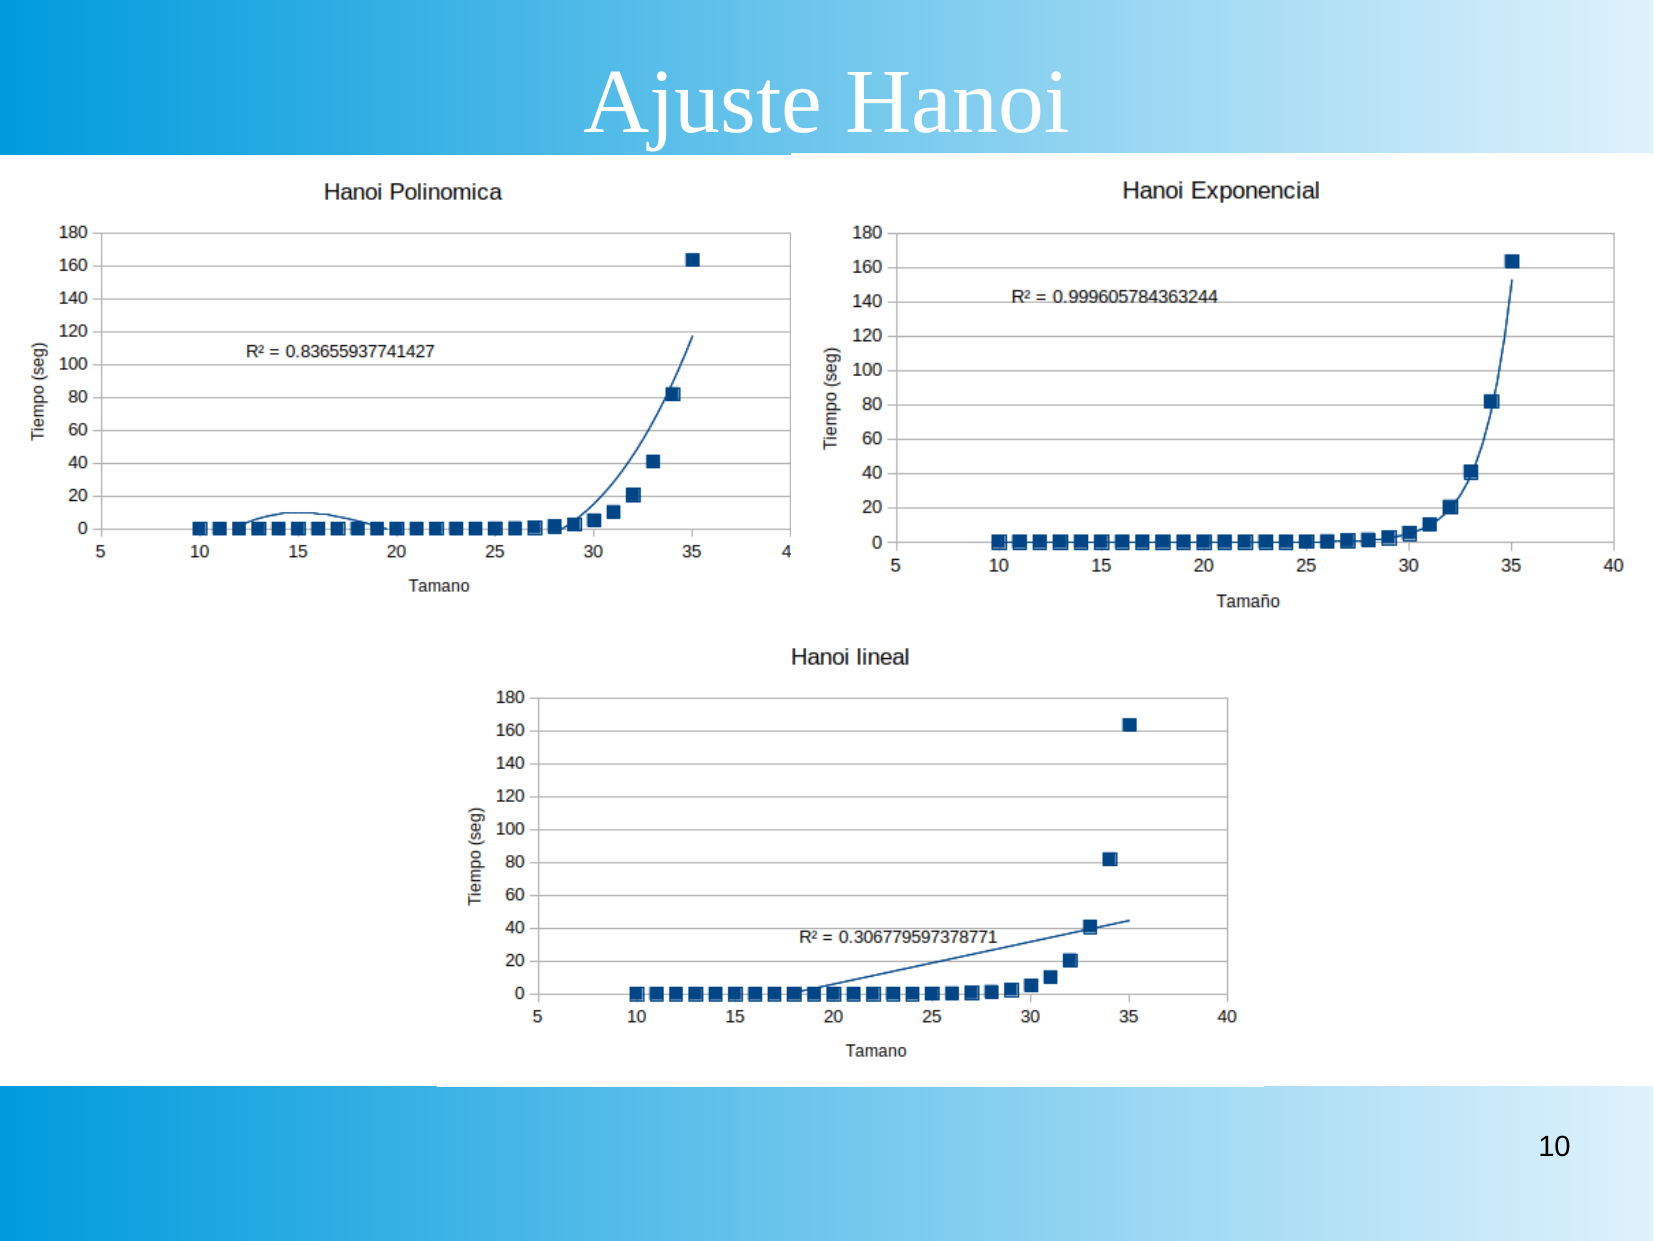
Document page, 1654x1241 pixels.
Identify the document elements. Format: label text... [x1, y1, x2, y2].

title Ajuste Hanoi [82, 49, 1571, 155]
picture [0, 153, 1652, 1087]
